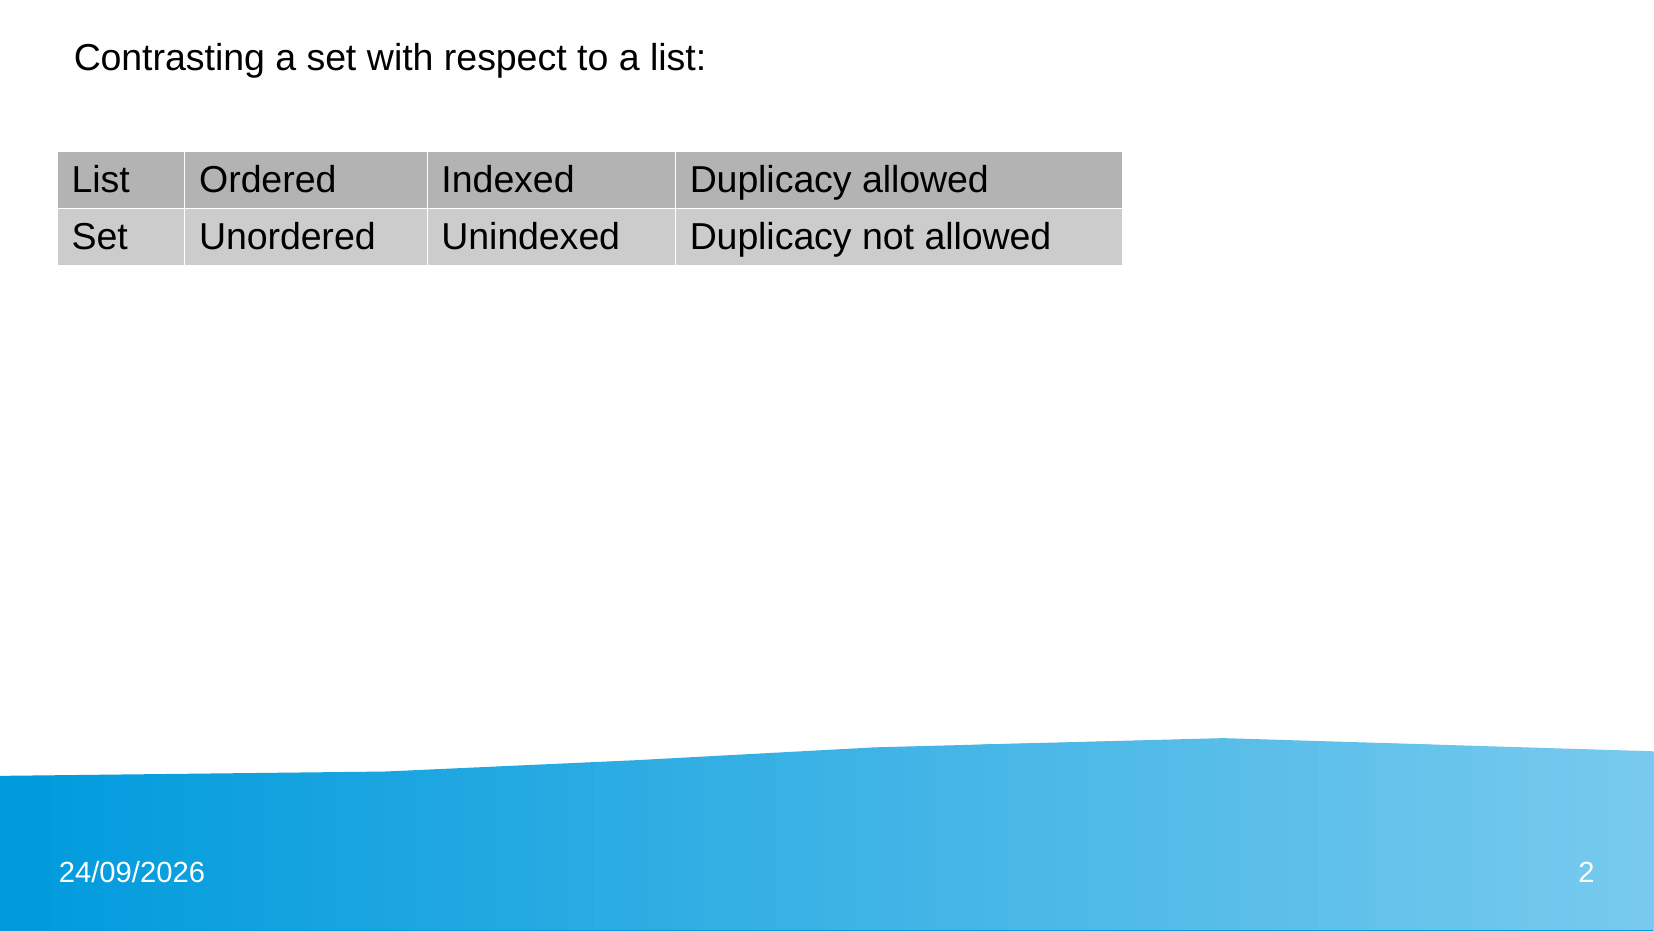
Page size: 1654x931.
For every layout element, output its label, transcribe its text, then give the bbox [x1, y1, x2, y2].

table_cell Set [58, 209, 184, 265]
table_header Duplicacy allowed [676, 152, 1122, 208]
table_cell Unordered [185, 209, 427, 265]
table_header List [58, 152, 184, 208]
table_cell Unindexed [428, 209, 675, 265]
text_box Contrasting a set with respect to a list: [59, 29, 1093, 87]
table_cell Duplicacy not allowed [676, 209, 1122, 265]
table_header Ordered [185, 152, 427, 208]
table_header Indexed [428, 152, 675, 208]
